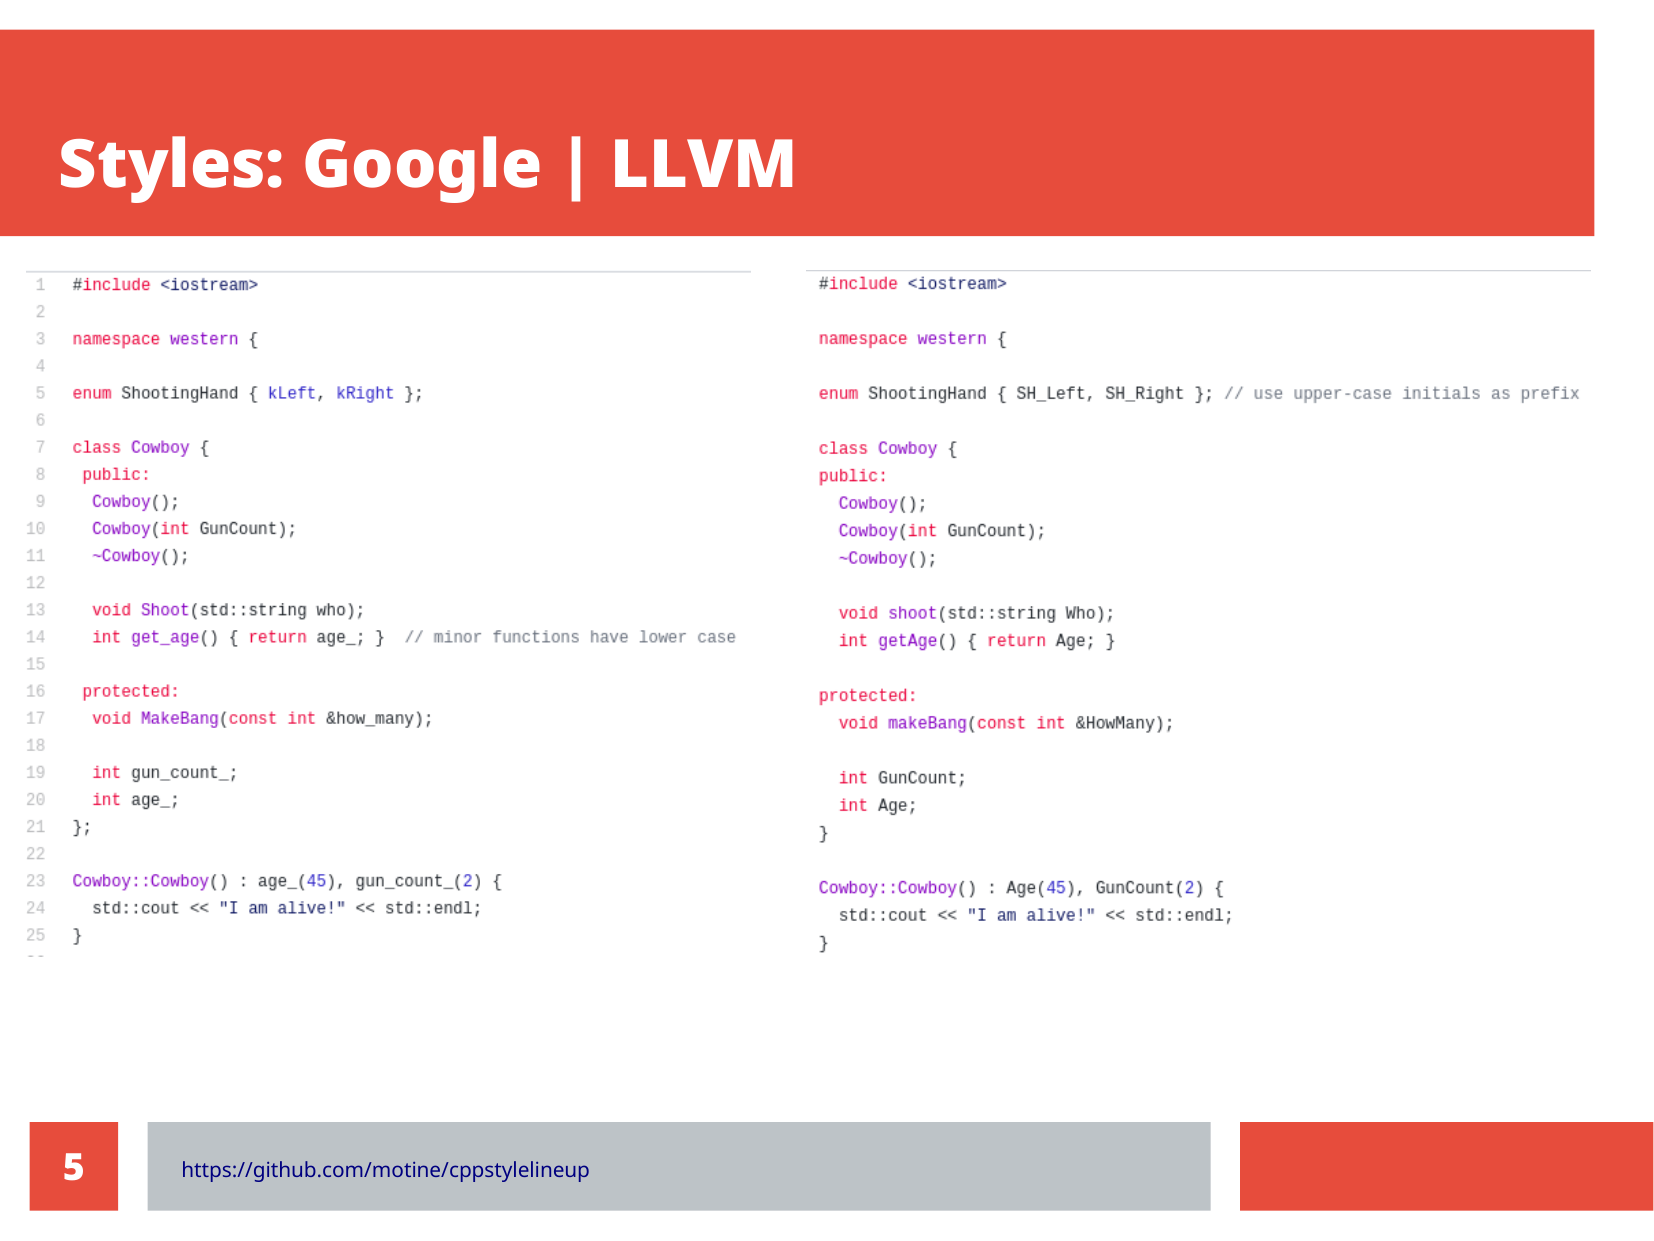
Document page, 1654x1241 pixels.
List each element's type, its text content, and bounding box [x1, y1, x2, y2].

picture [26, 270, 751, 957]
picture [806, 270, 1591, 969]
title Styles: Google | LLVM [59, 59, 1595, 207]
text_box https://github.com/motine/cppstylelineup [166, 1147, 628, 1188]
